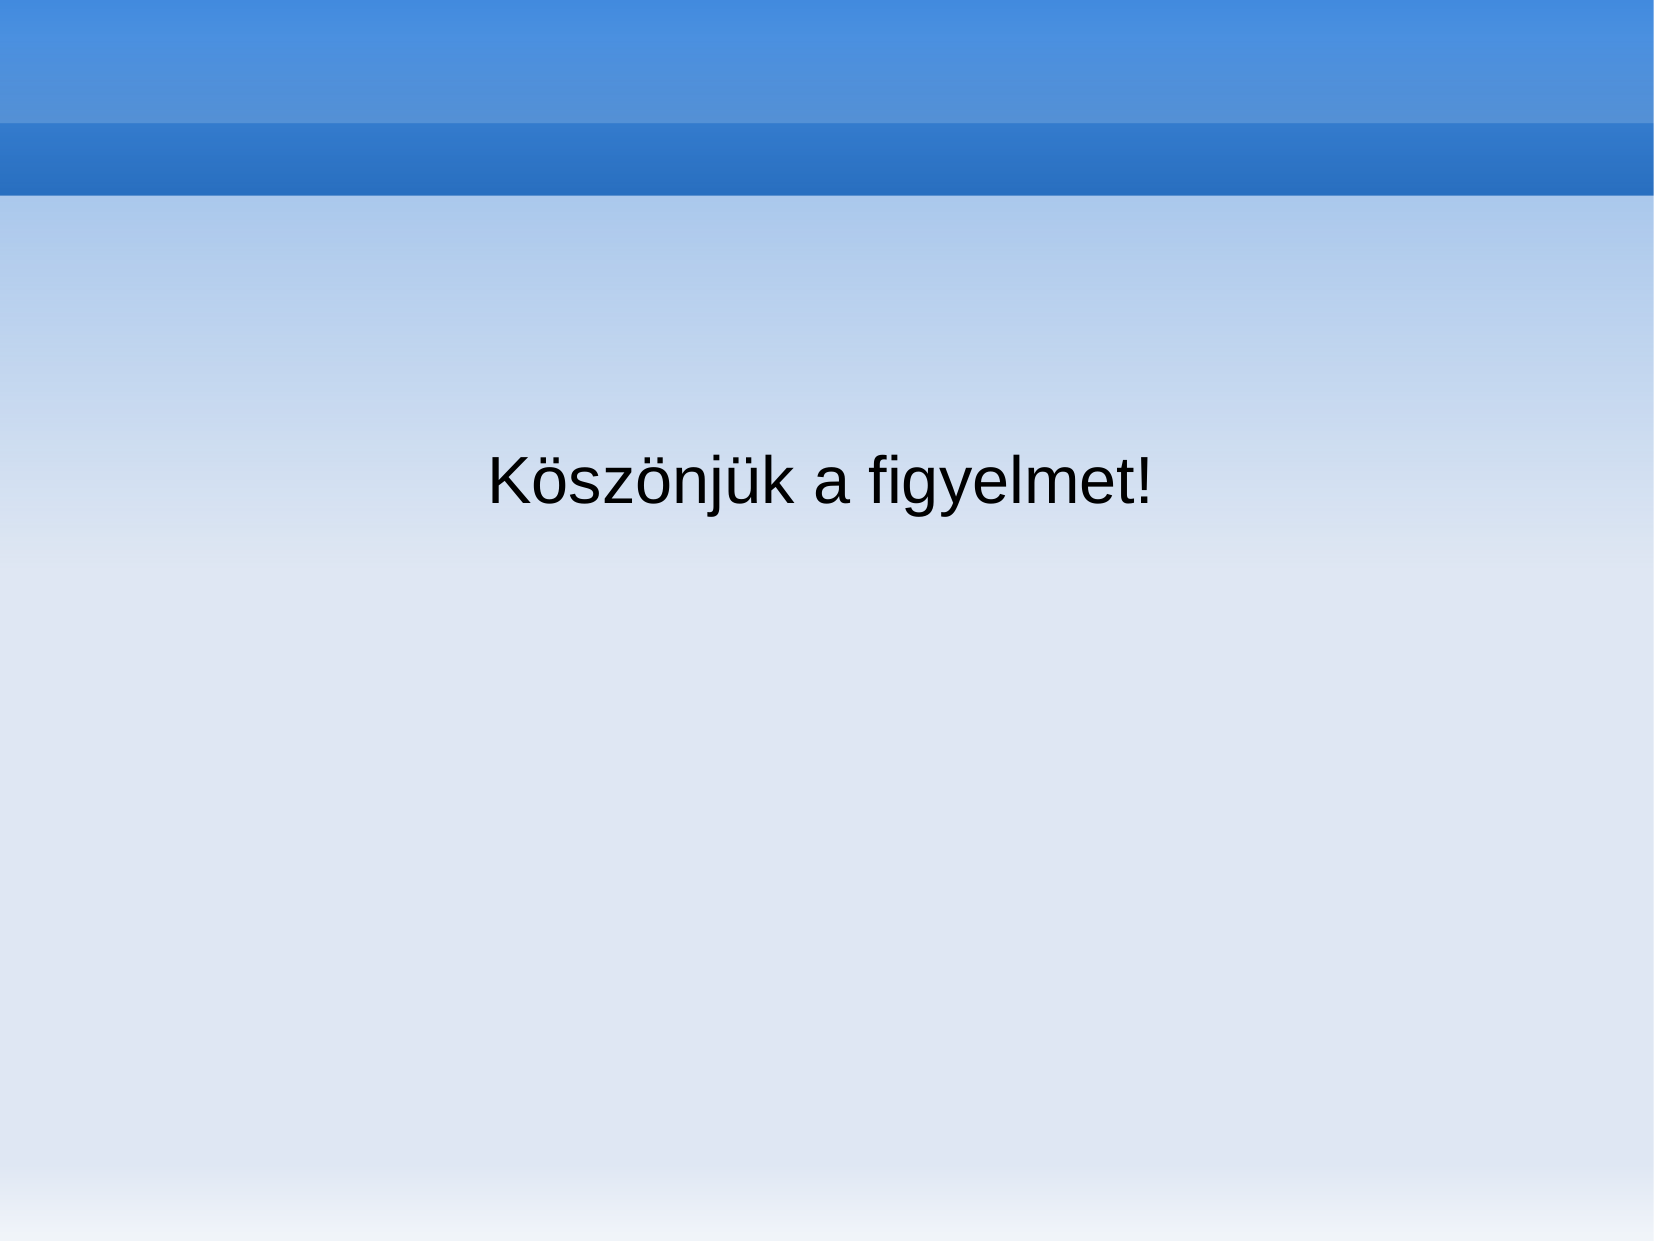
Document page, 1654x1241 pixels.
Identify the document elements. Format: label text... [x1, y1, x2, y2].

subtitle Köszönjük a figyelmet! [76, 7, 1565, 1102]
picture [0, 0, 1654, 1241]
